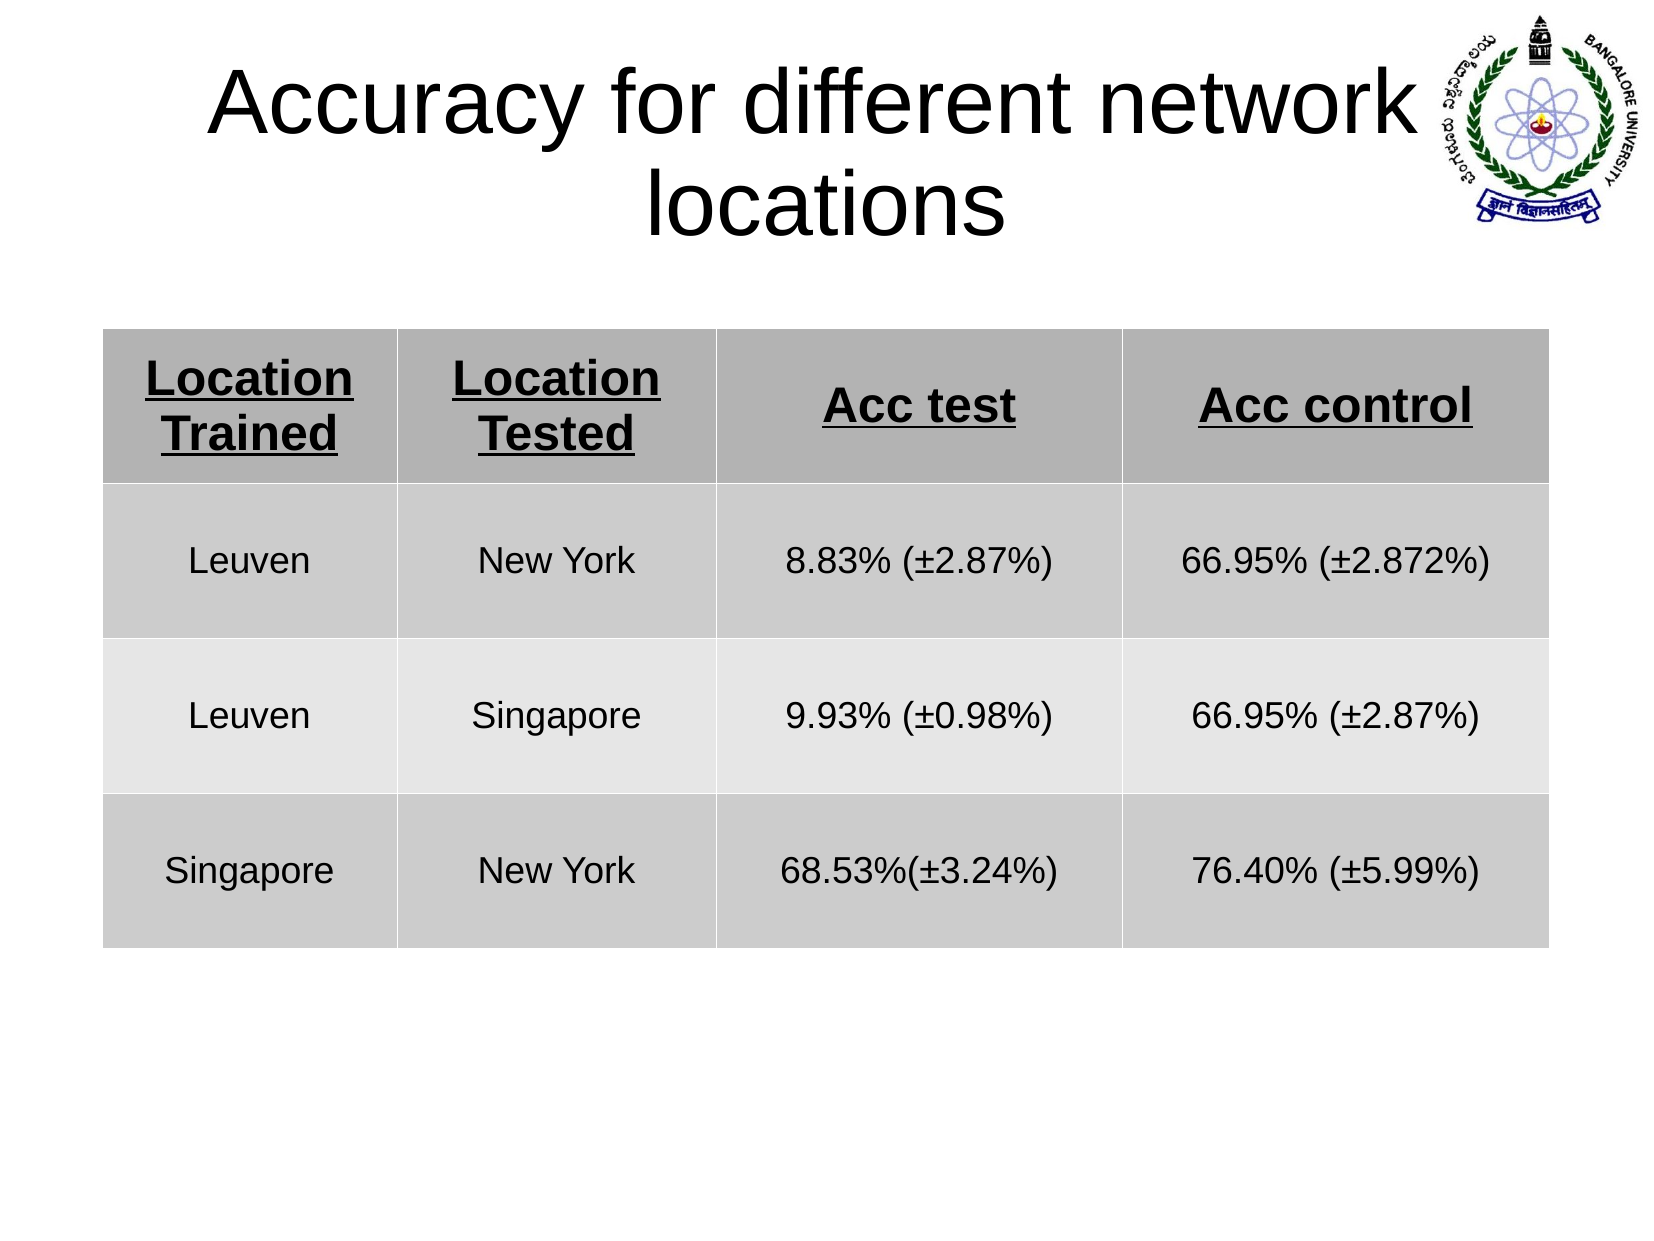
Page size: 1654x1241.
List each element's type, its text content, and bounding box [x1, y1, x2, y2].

table_cell 8.83% (±2.87%) [717, 484, 1122, 638]
table_header Location Tested [398, 329, 716, 483]
table_cell 66.95% (±2.87%) [1123, 639, 1549, 793]
table_cell 66.95% (±2.872%) [1123, 484, 1549, 638]
table_cell 9.93% (±0.98%) [717, 639, 1122, 793]
table_header Location Trained [103, 329, 397, 483]
picture [1425, 5, 1654, 231]
table_cell 76.40% (±5.99%) [1123, 794, 1549, 948]
table_header Acc control [1123, 329, 1549, 483]
table_header Acc test [717, 329, 1122, 483]
table_cell Singapore [398, 639, 716, 793]
table_cell Singapore [103, 794, 397, 948]
table_cell Leuven [103, 639, 397, 793]
title Accuracy for different network locations [82, 49, 1571, 257]
table_cell New York [398, 794, 716, 948]
table_cell Leuven [103, 484, 397, 638]
table_cell New York [398, 484, 716, 638]
table_cell 68.53%(±3.24%) [717, 794, 1122, 948]
